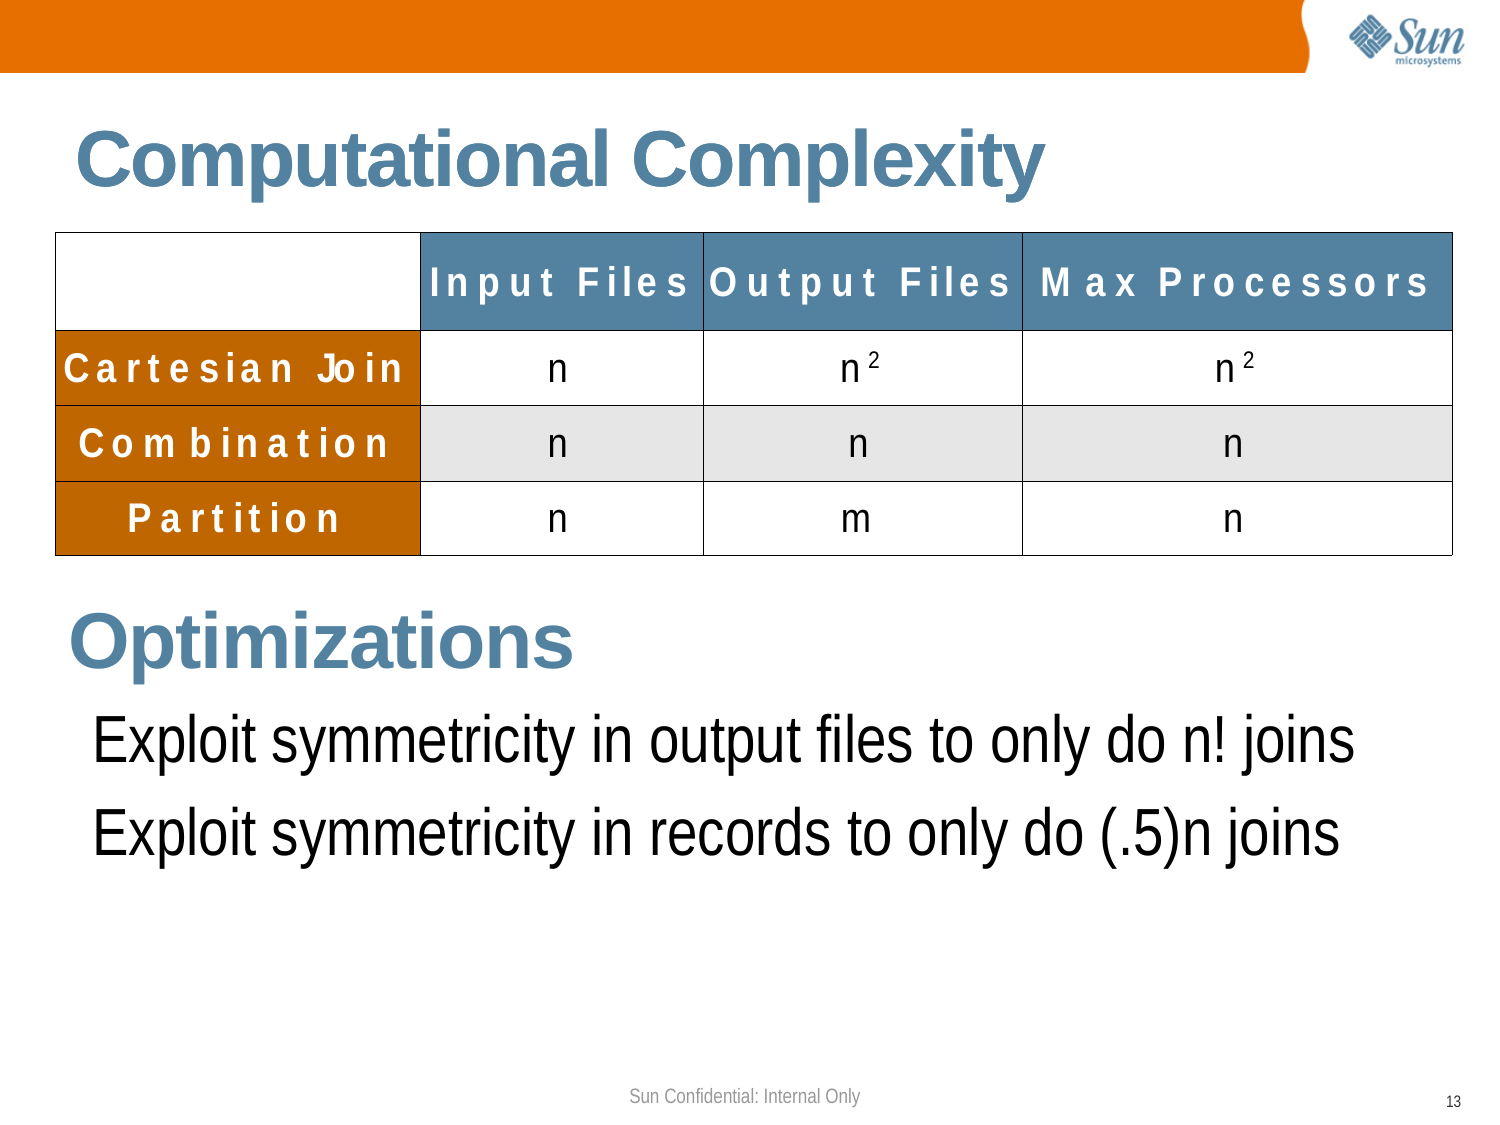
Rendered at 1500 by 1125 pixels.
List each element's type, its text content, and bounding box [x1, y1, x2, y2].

picture [0, 0, 1500, 73]
title Computational Complexity [75, 123, 1438, 227]
list Exploit symmetricity in output files to only do n! joins Exploit symmetricity in records to only do (.5)n joins [72, 710, 1475, 1064]
chart [54, 232, 1455, 559]
title Optimizations [68, 604, 1431, 709]
